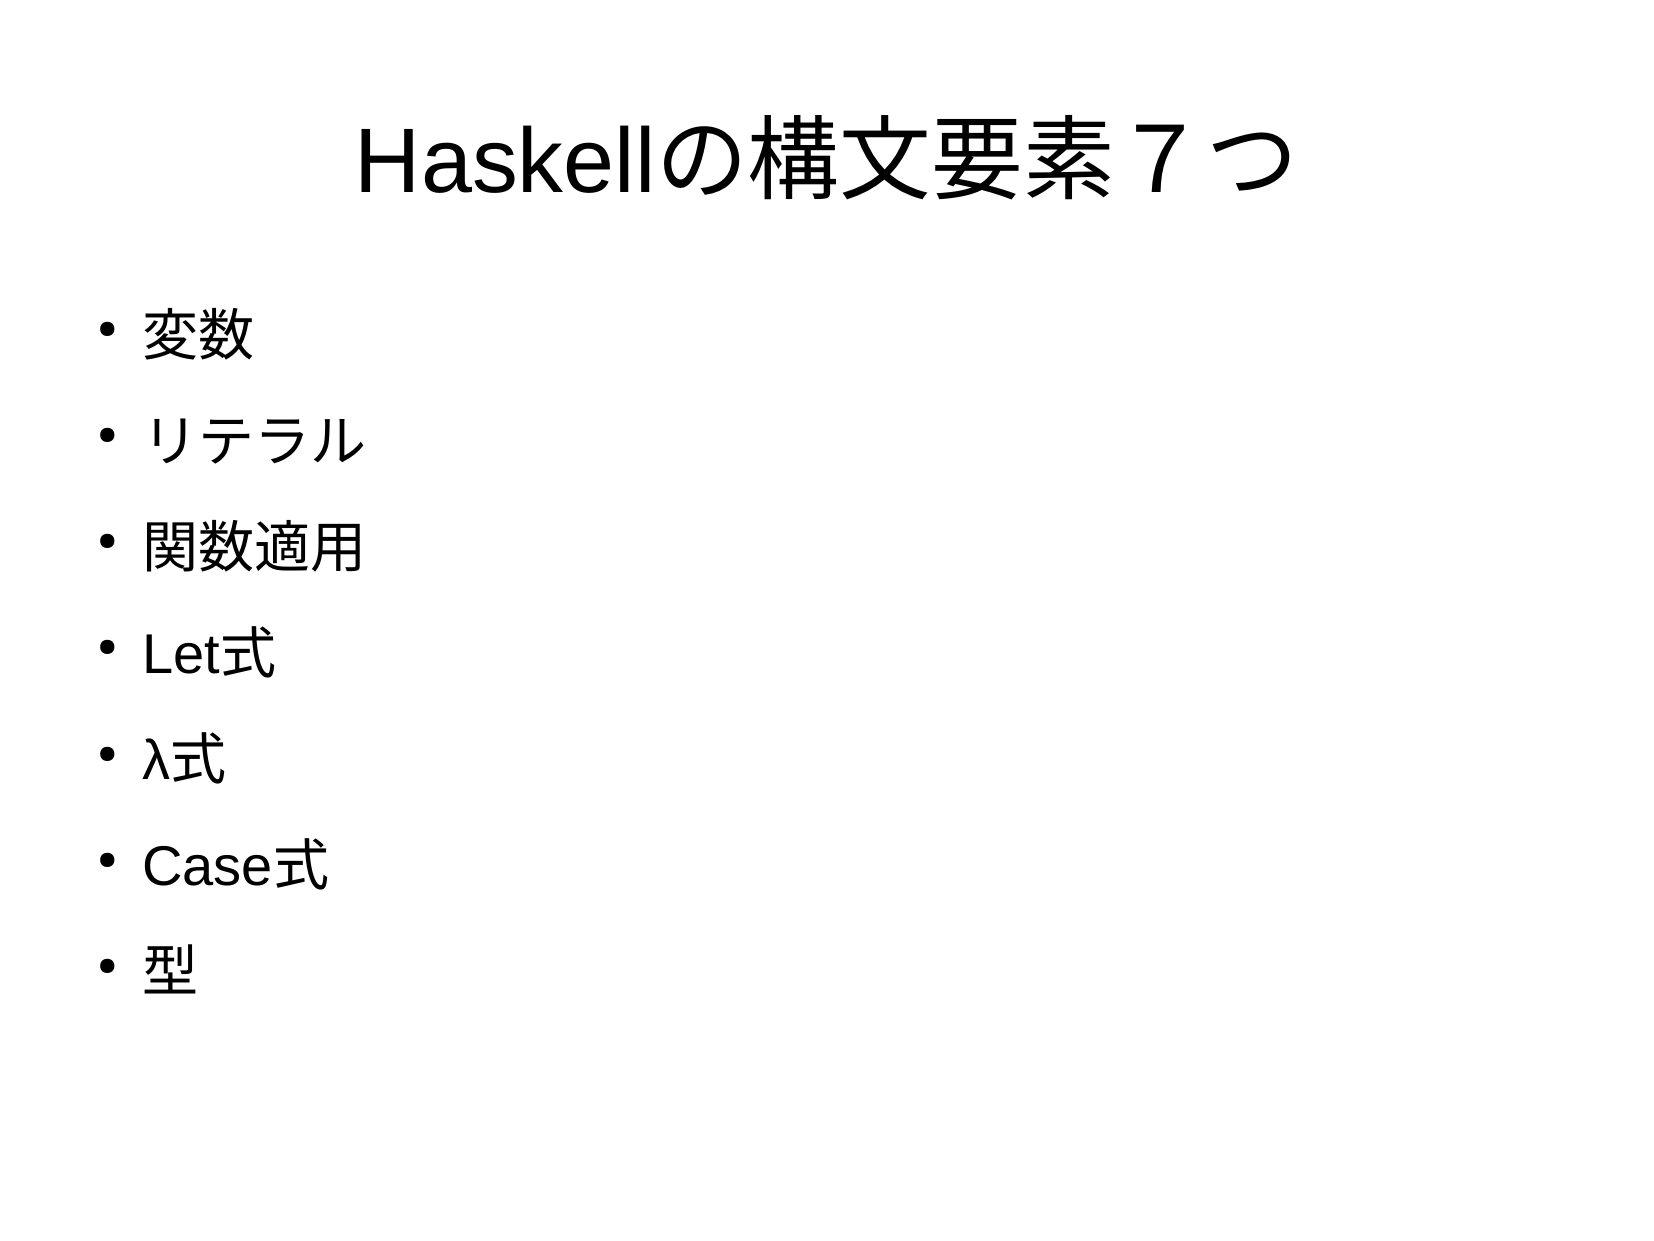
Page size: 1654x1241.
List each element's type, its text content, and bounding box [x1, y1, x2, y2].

list 変数 リテラル 関数適用 Let式 λ式 Case式 型 [82, 290, 1571, 1010]
title Haskellの構文要素７つ [82, 49, 1571, 257]
